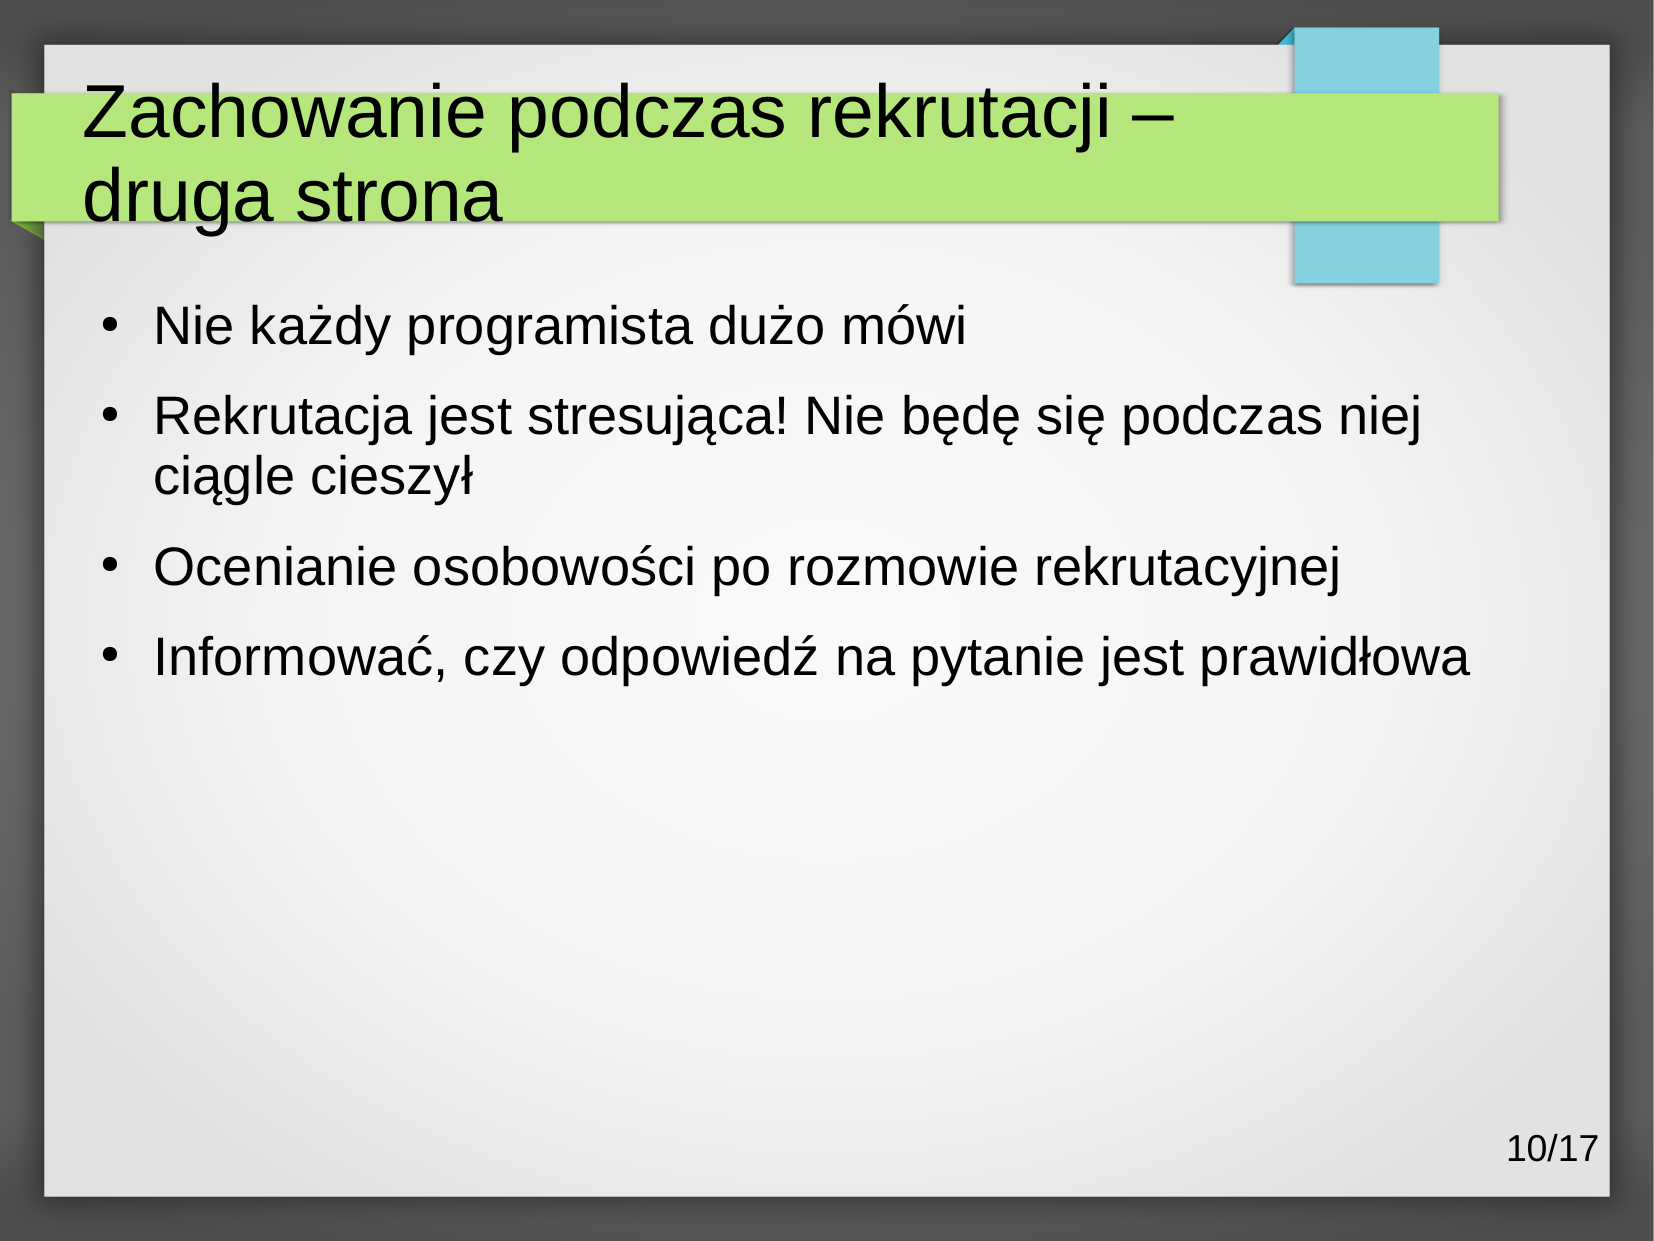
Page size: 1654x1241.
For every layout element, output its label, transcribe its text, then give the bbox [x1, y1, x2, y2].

text_box <numer>/17 [1491, 1119, 1654, 1191]
title Zachowanie podczas rekrutacji – druga strona [82, 69, 1264, 238]
picture [0, 0, 1654, 1241]
list Nie każdy programista dużo mówi Rekrutacja jest stresująca! Nie będę się podczas niej ciągle cieszył Ocenianie osobowości po rozmowie rekrutacyjnej Informować, czy odpowiedź na pytanie jest prawidłowa [82, 295, 1571, 1015]
